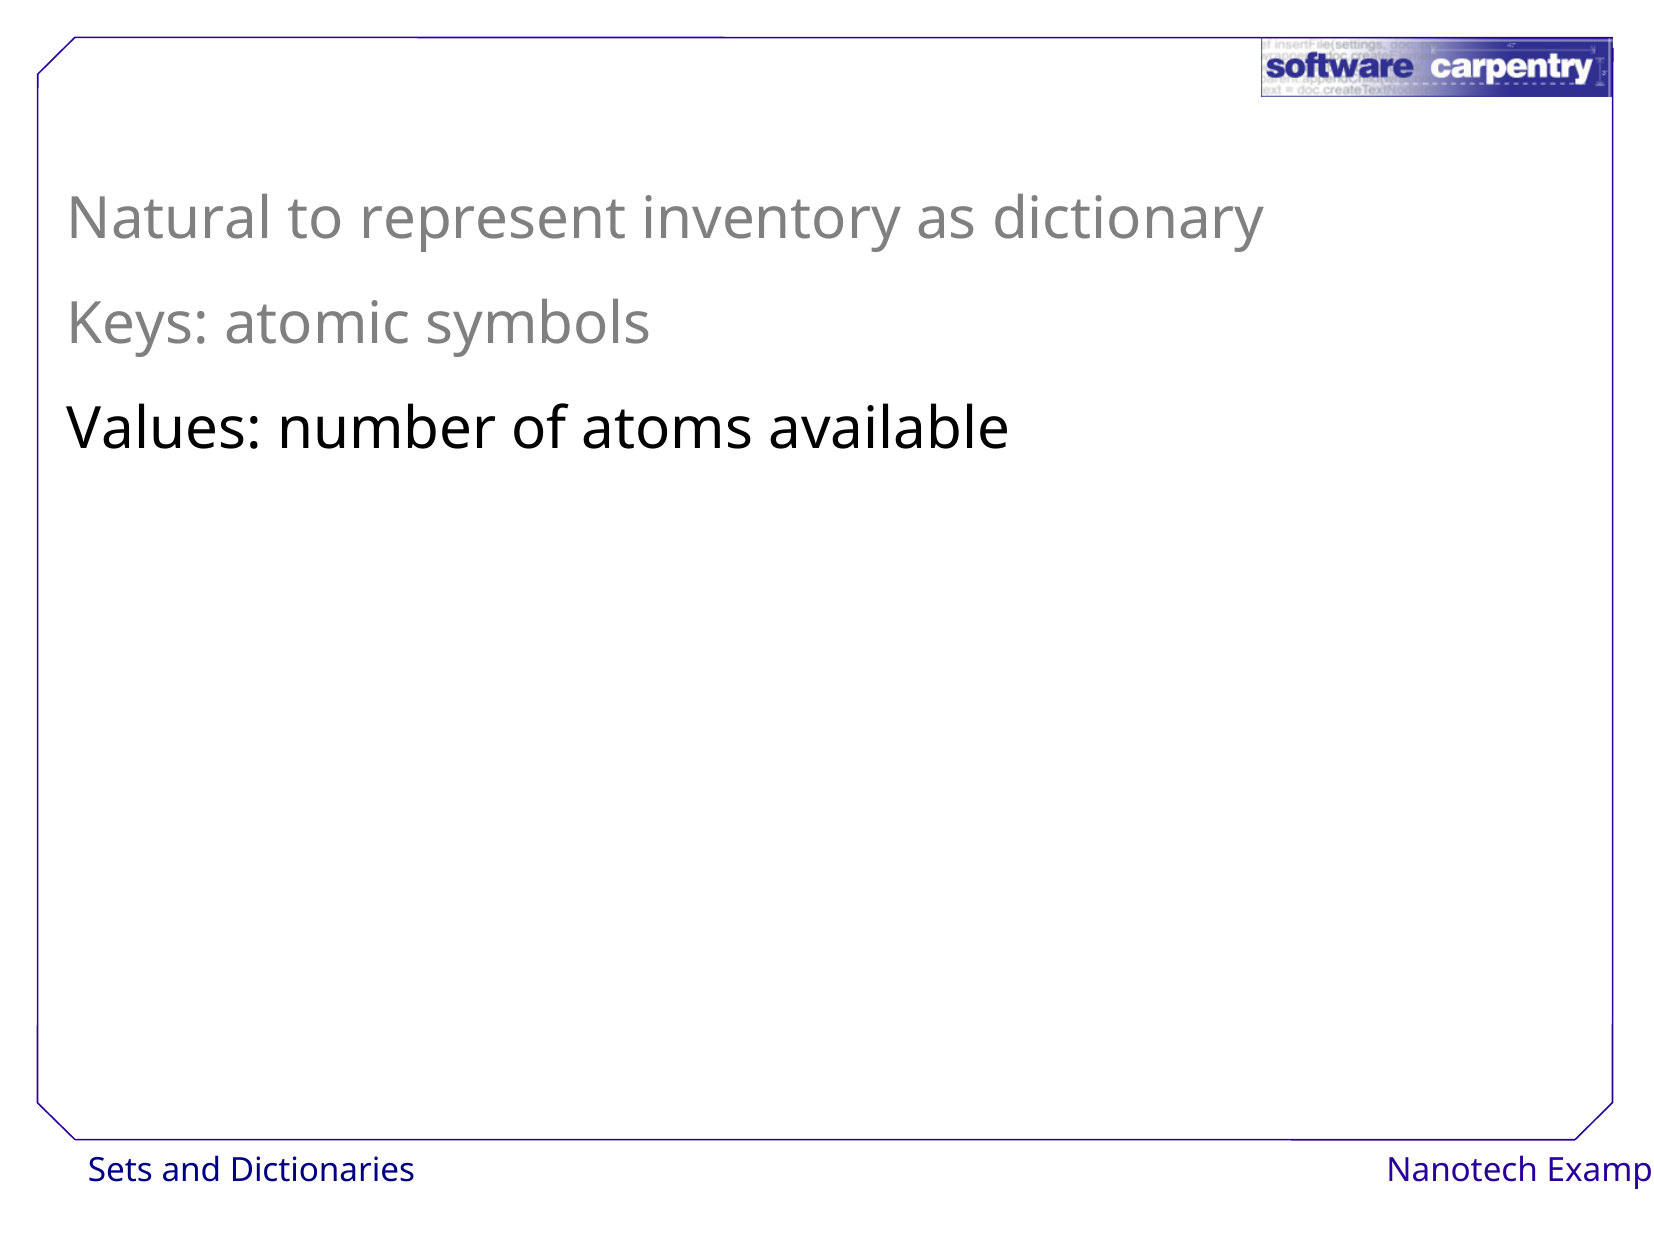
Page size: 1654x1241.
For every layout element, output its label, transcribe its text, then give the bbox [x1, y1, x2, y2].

text_box Natural to represent inventory as dictionary Keys: atomic symbols Values: number of atoms available [52, 138, 1430, 469]
picture [1261, 39, 1613, 97]
